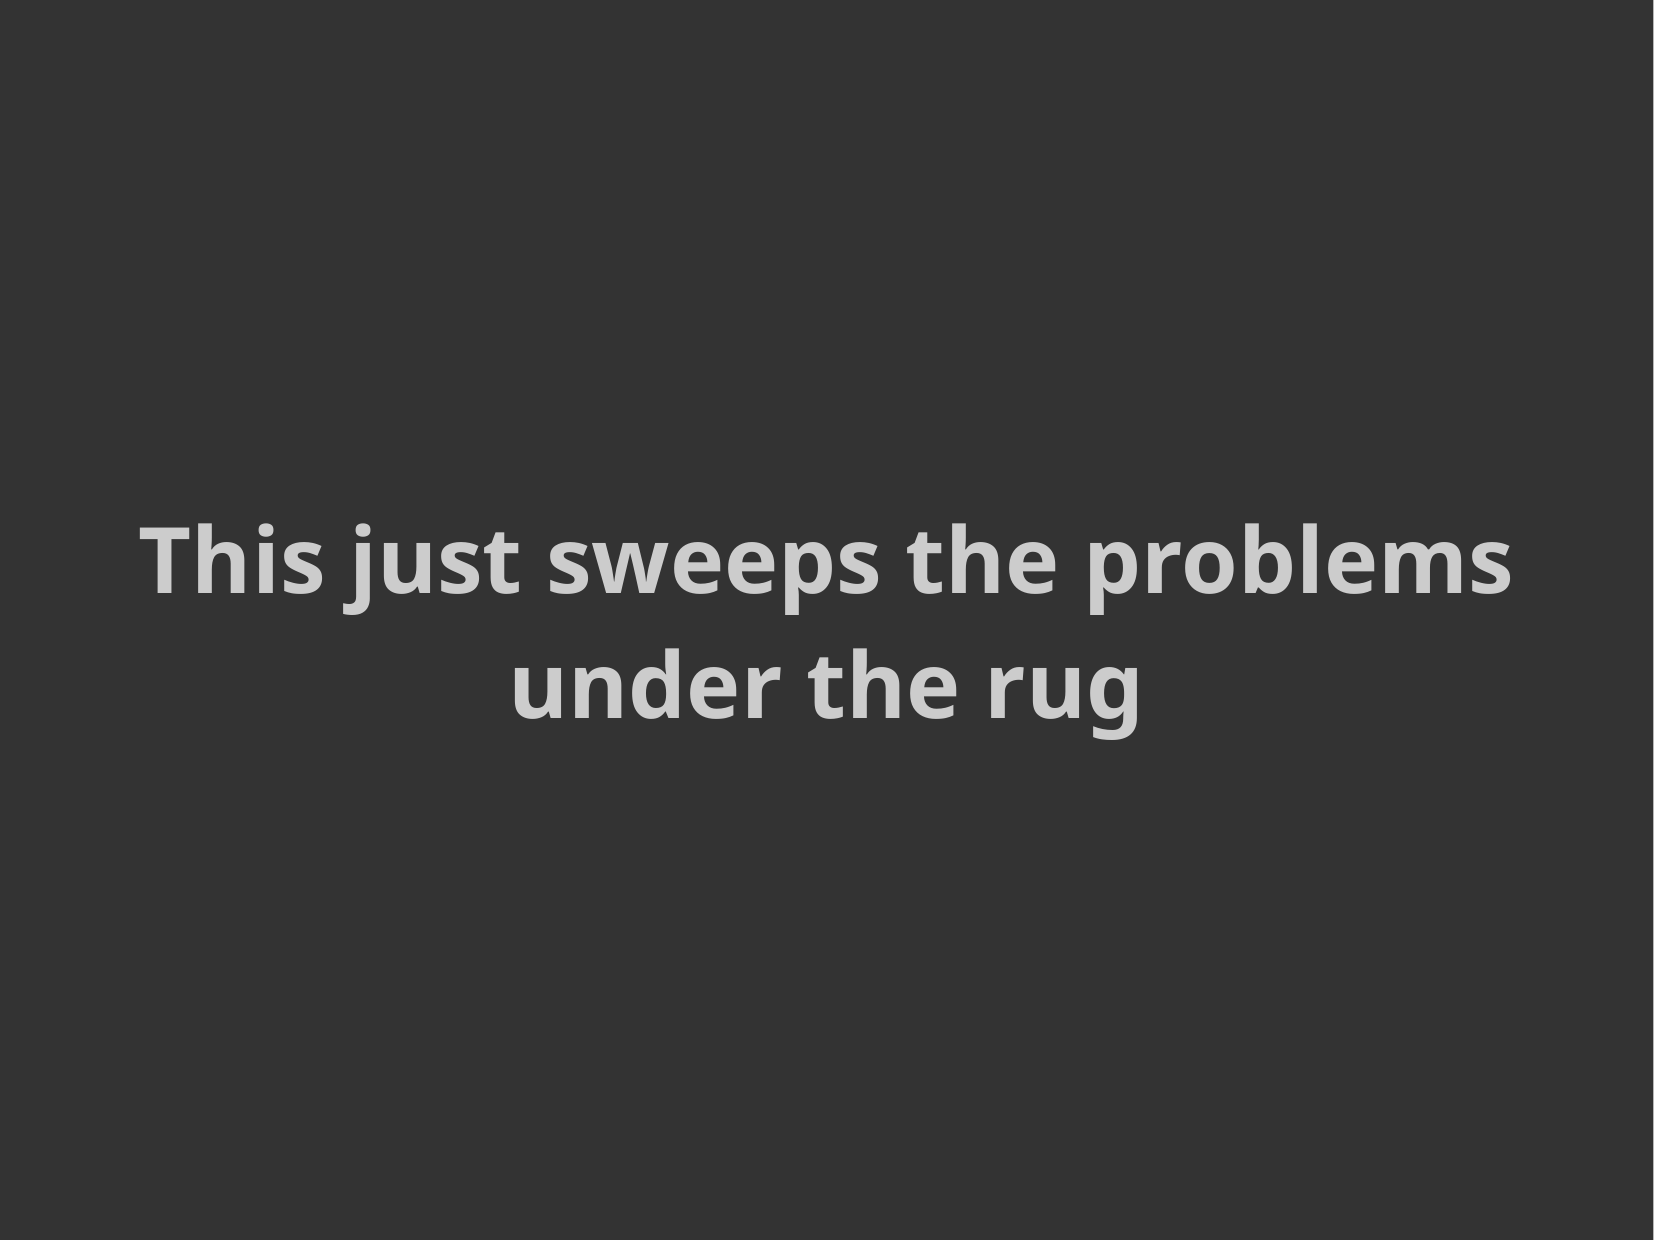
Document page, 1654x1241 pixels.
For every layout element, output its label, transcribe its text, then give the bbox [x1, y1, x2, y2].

title This just sweeps the problems under the rug [82, 513, 1571, 728]
